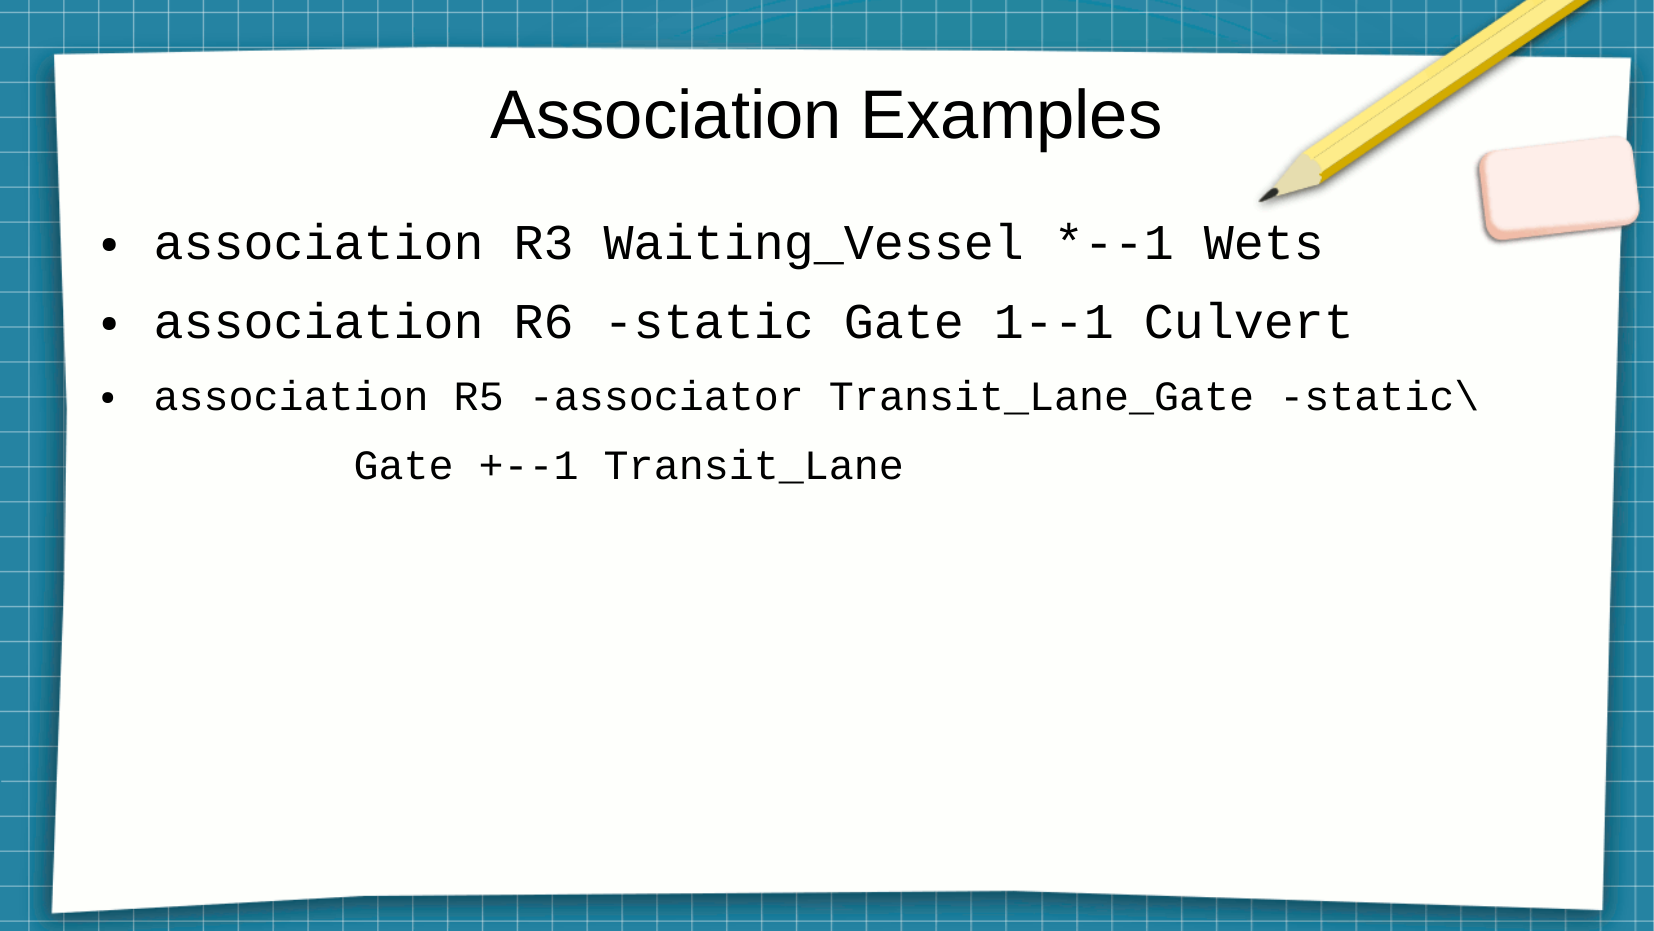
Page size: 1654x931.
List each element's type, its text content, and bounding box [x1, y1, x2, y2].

list association R3 Waiting_Vessel *--1 Wets association R6 -static Gate 1--1 Culvert association R5 -associator Transit_Lane_Gate -static\ Gate +--1 Transit_Lane [82, 217, 1571, 758]
picture [0, 0, 1654, 931]
title Association Examples [82, 37, 1571, 193]
